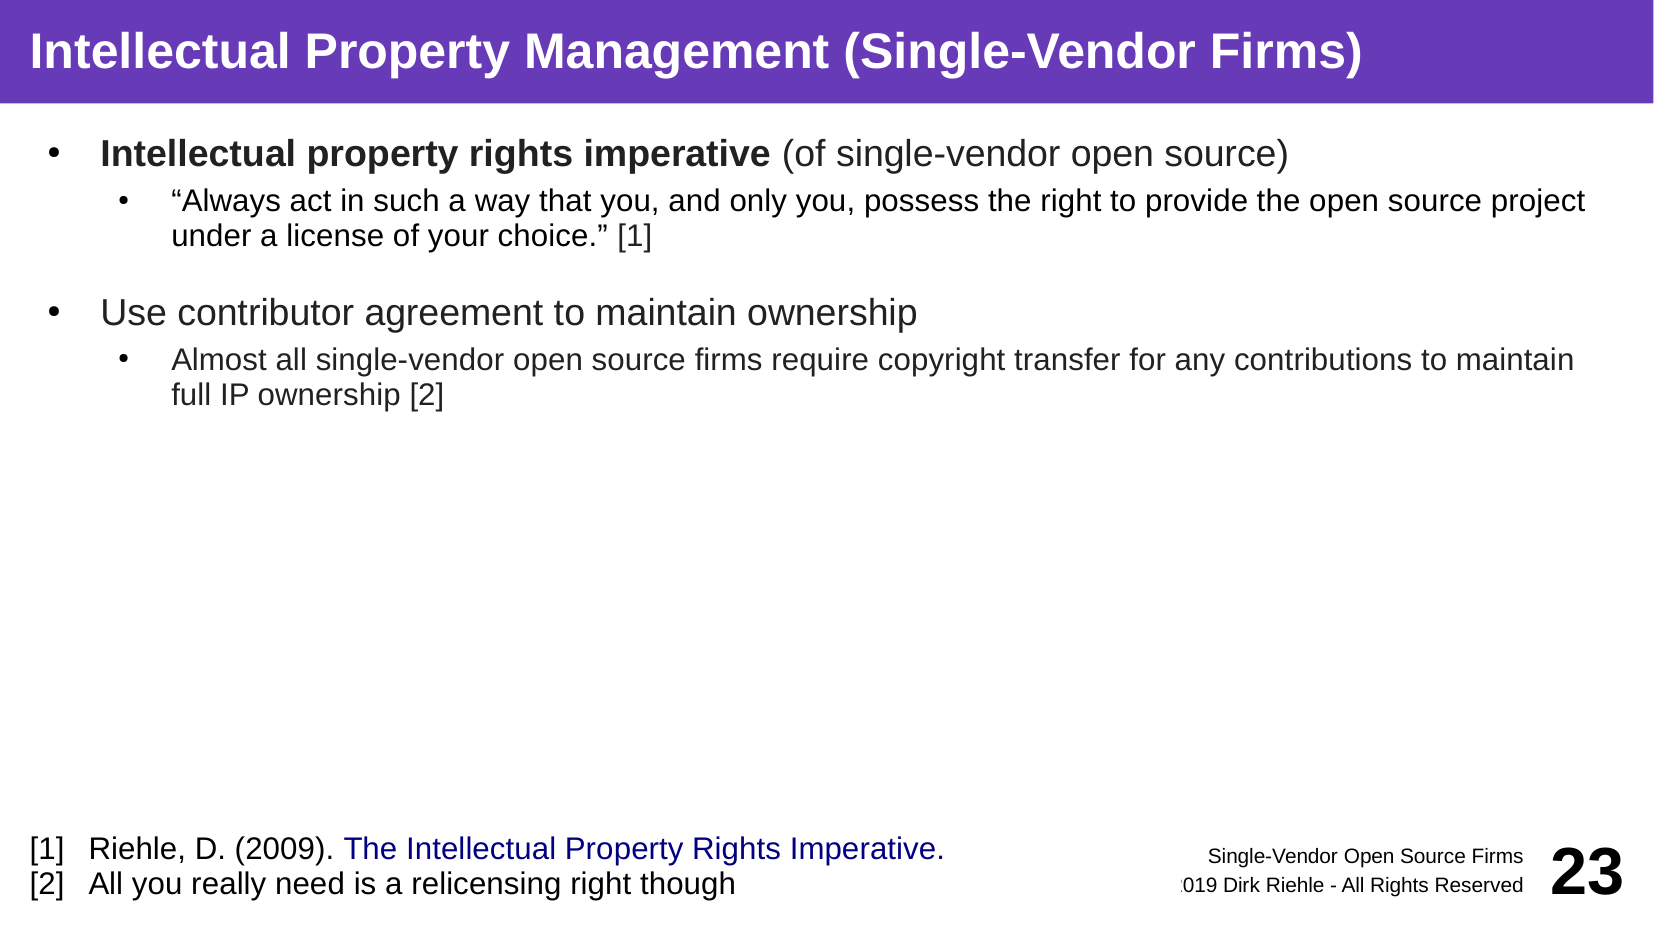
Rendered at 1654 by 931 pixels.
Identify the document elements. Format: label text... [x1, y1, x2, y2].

list Intellectual property rights imperative (of single-vendor open source) “Always act in such a way that you, and only you, possess the right to provide the open source project under a license of your choice.” [1] Use contributor agreement to maintain ownership Almost all single-vendor open source firms require copyright transfer for any contributions to maintain full IP ownership [2] [29, 132, 1625, 813]
title Intellectual Property Management (Single-Vendor Firms) [0, 0, 1654, 104]
text_box [1] Riehle, D. (2009). The Intellectual Property Rights Imperative. [2] All you really need is a relicensing right though [0, 767, 1182, 931]
